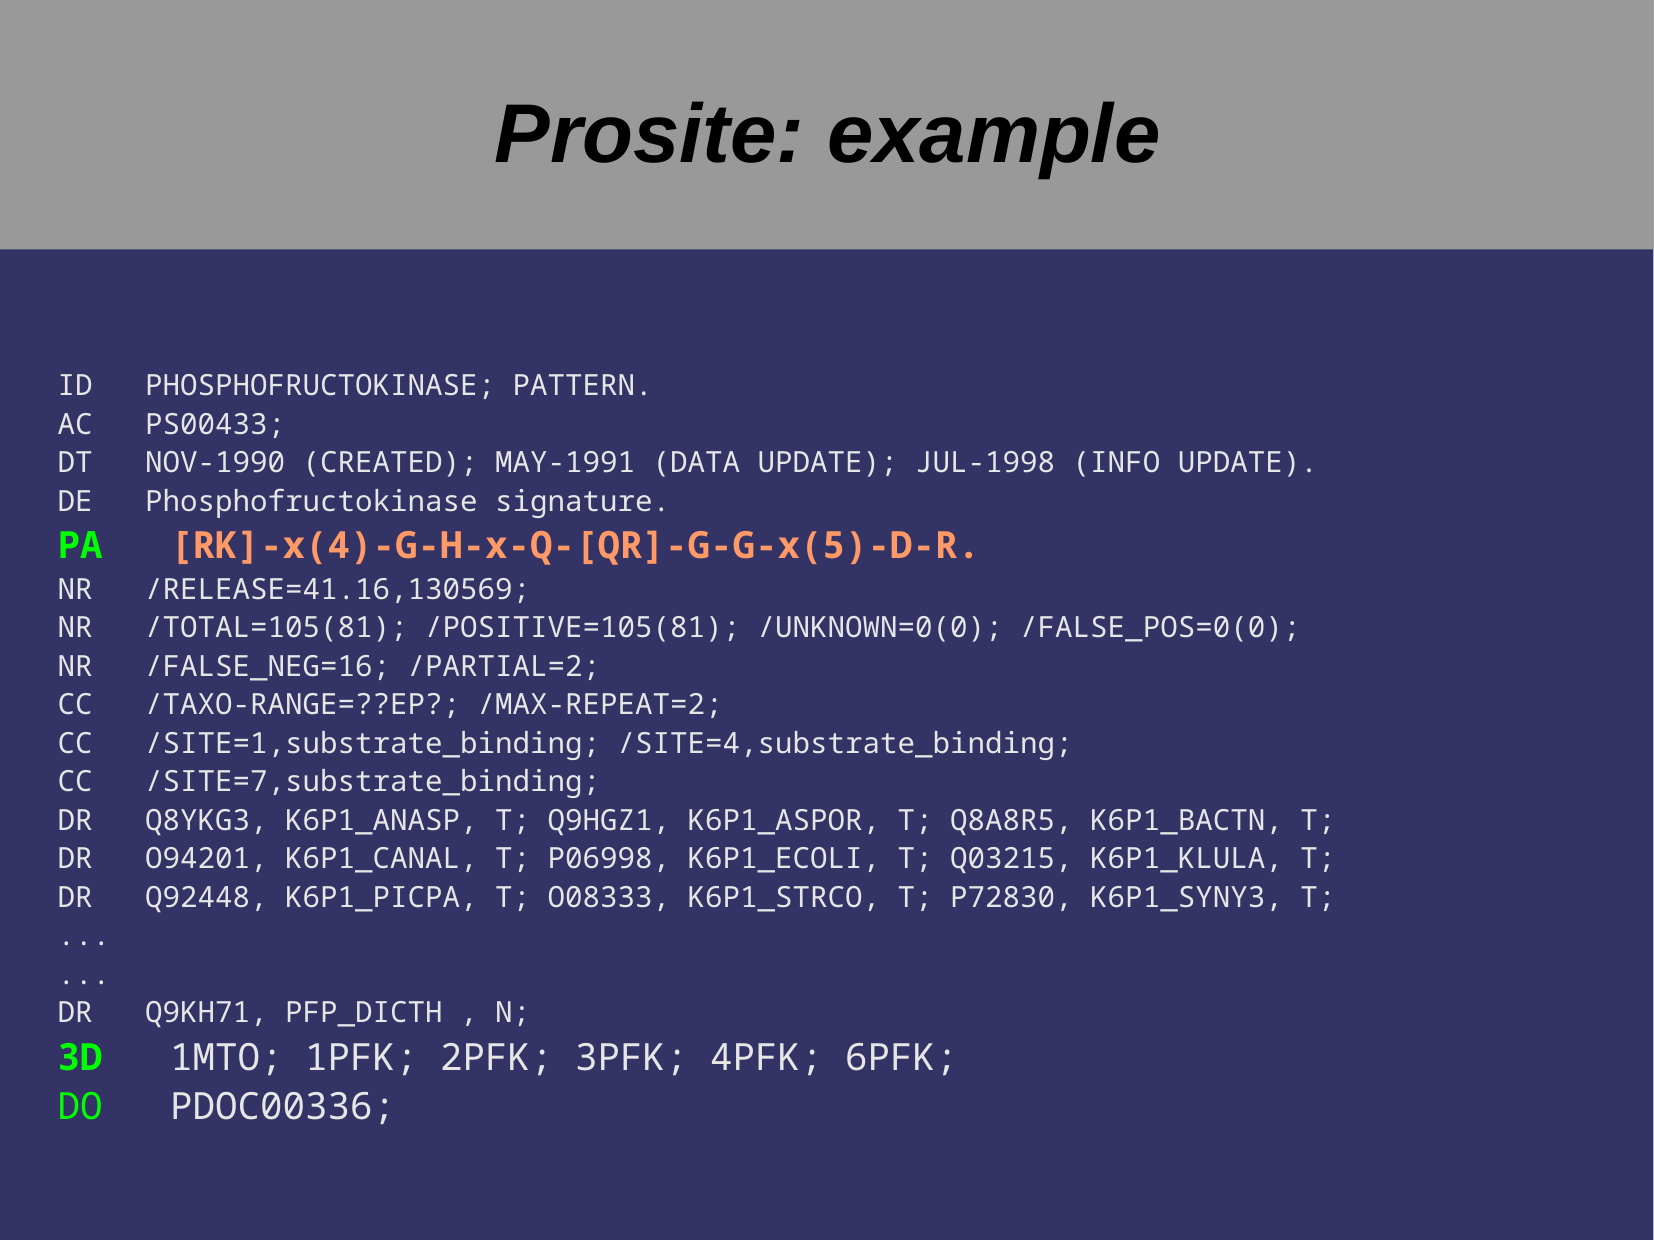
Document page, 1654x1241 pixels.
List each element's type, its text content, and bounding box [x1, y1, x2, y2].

title Prosite: example [121, 19, 1534, 227]
list ID PHOSPHOFRUCTOKINASE; PATTERN. AC PS00433; DT NOV-1990 (CREATED); MAY-1991 (DATA UPDATE); JUL-1998 (INFO UPDATE). DE Phosphofructokinase signature. PA [RK]-x(4)-G-H-x-Q-[QR]-G-G-x(5)-D-R. NR /RELEASE=41.16,130569; NR /TOTAL=105(81); /POSITIVE=105(81); /UNKNOWN=0(0); /FALSE_POS=0(0); NR /FALSE_NEG=16; /PARTIAL=2; CC /TAXO-RANGE=??EP?; /MAX-REPEAT=2; CC /SITE=1,substrate_binding; /SITE=4,substrate_binding; CC /SITE=7,substrate_binding; DR Q8YKG3, K6P1_ANASP, T; Q9HGZ1, K6P1_ASPOR, T; Q8A8R5, K6P1_BACTN, T; DR O94201, K6P1_CANAL, T; P06998, K6P1_ECOLI, T; Q03215, K6P1_KLULA, T; DR Q92448, K6P1_PICPA, T; O08333, K6P1_STRCO, T; P72830, K6P1_SYNY3, T; ... ... DR Q9KH71, PFP_DICTH , N; 3D 1MTO; 1PFK; 2PFK; 3PFK; 4PFK; 6PFK; DO PDOC00336; [57, 364, 1518, 1147]
